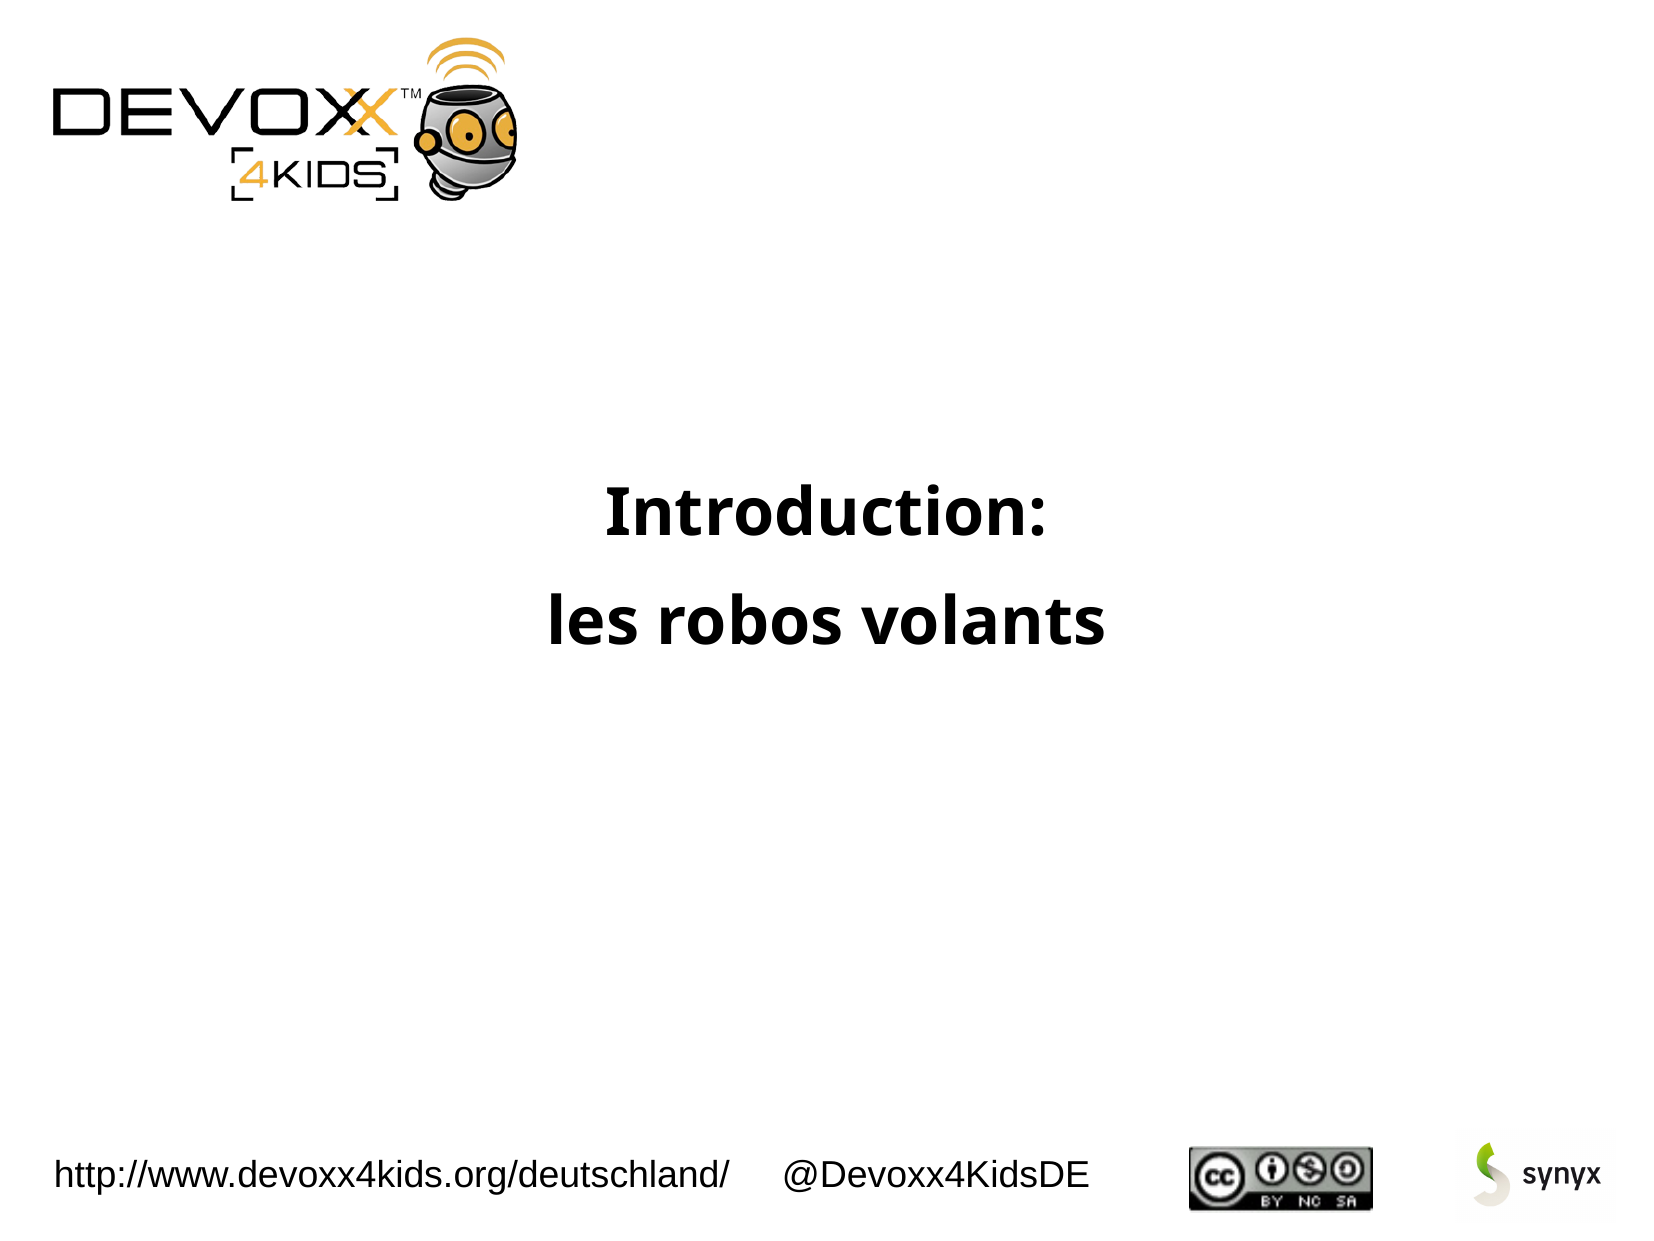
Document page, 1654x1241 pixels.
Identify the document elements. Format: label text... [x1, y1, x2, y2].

picture [53, 37, 517, 201]
text_box Introduction: les robos volants [0, 248, 1654, 881]
picture [1189, 1146, 1373, 1213]
picture [1455, 1128, 1616, 1223]
